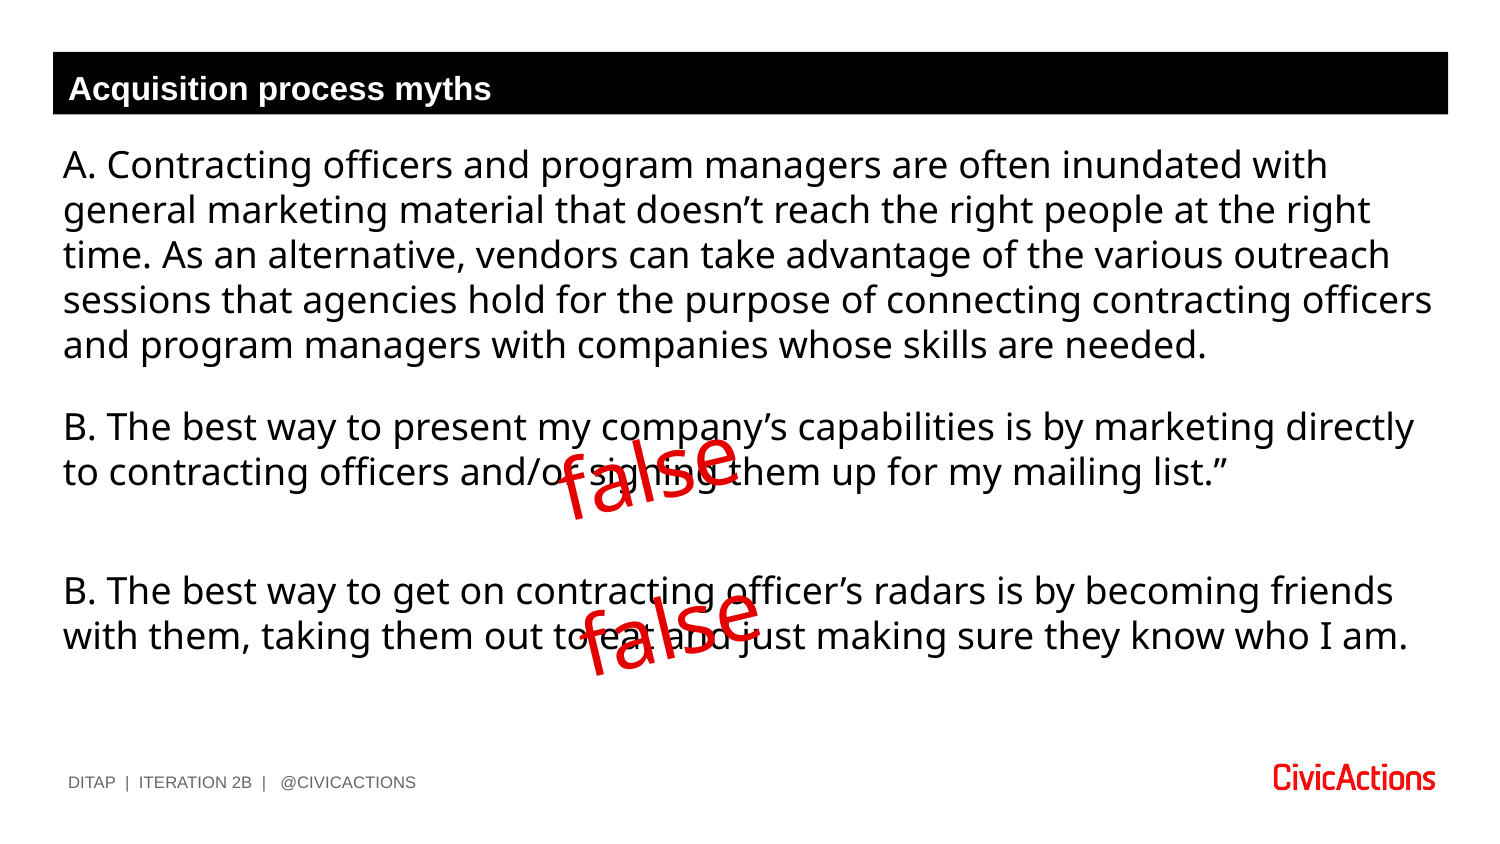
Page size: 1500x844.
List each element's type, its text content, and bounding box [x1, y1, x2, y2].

list B. The best way to get on contracting officer’s radars is by becoming friends with them, taking them out to eat and just making sure they know who I am. [53, 557, 670, 681]
list B. The best way to present my company’s capabilities is by marketing directly to contracting officers and/or signing them up for my mailing list.” [53, 393, 680, 517]
list B. The best way to get on contracting officer’s radars is by becoming friends with them, taking them out to eat and just making sure they know who I am. [643, 557, 1449, 681]
picture [1271, 758, 1438, 795]
text_box false [529, 372, 797, 540]
list B. The best way to present my company’s capabilities is by marketing directly to contracting officers and/or signing them up for my mailing list.” [653, 393, 1449, 517]
list A. Contracting officers and program managers are often inundated with general marketing material that doesn’t reach the right people at the right time. As an alternative, vendors can take advantage of the various outreach sessions that agencies hold for the purpose of connecting contracting officers and program managers with companies whose skills are needed. [53, 131, 1449, 382]
text_box false [550, 528, 818, 696]
title Acquisition process myths [53, 51, 1449, 115]
